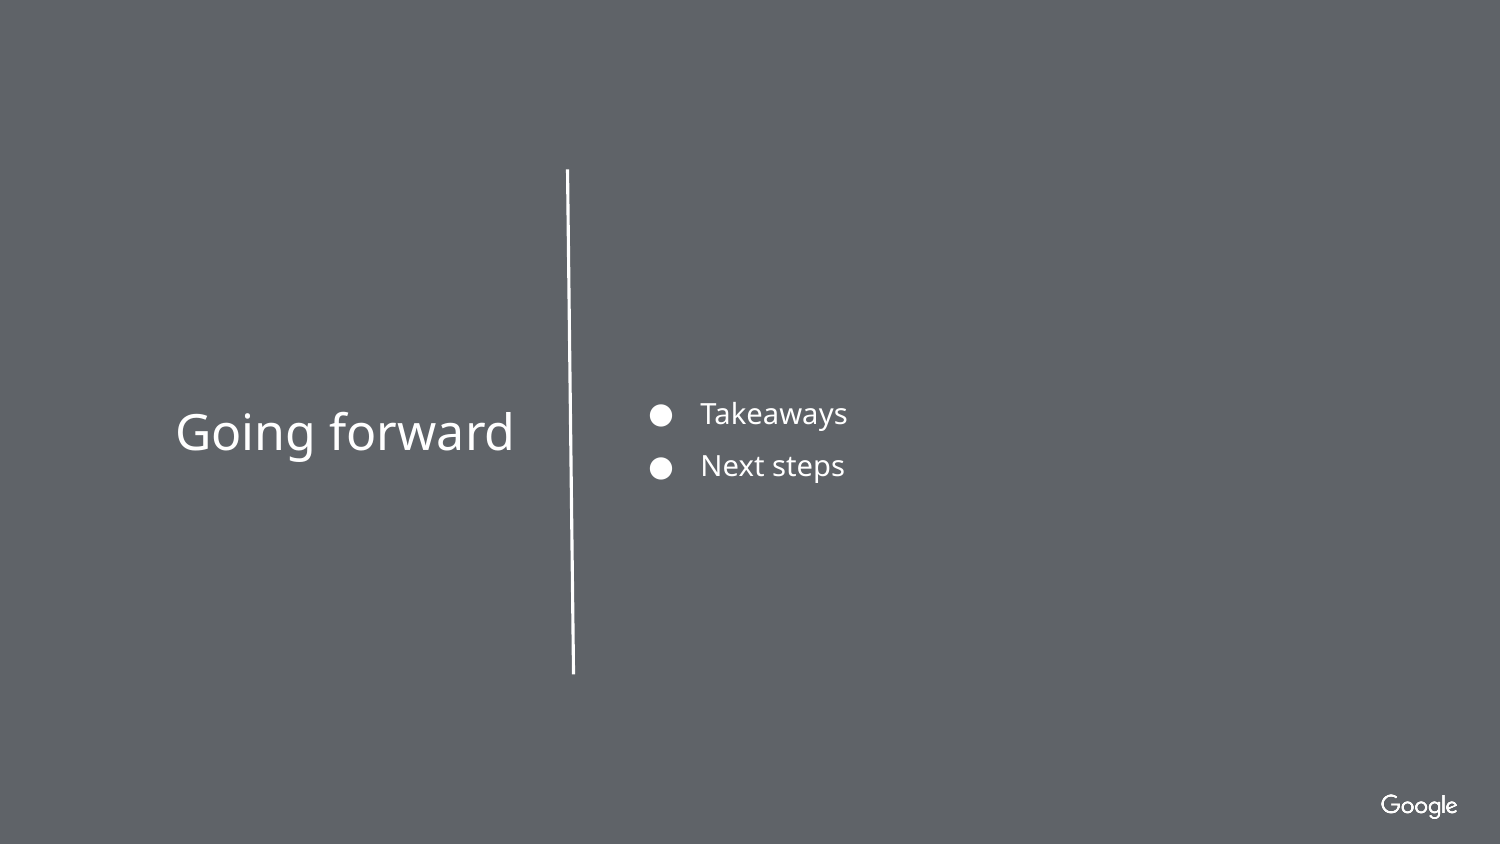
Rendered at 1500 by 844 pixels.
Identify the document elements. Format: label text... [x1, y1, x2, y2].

picture [1381, 794, 1458, 820]
text_box Going forward [0, 376, 531, 476]
text_box Takeaways Next steps [610, 362, 984, 498]
